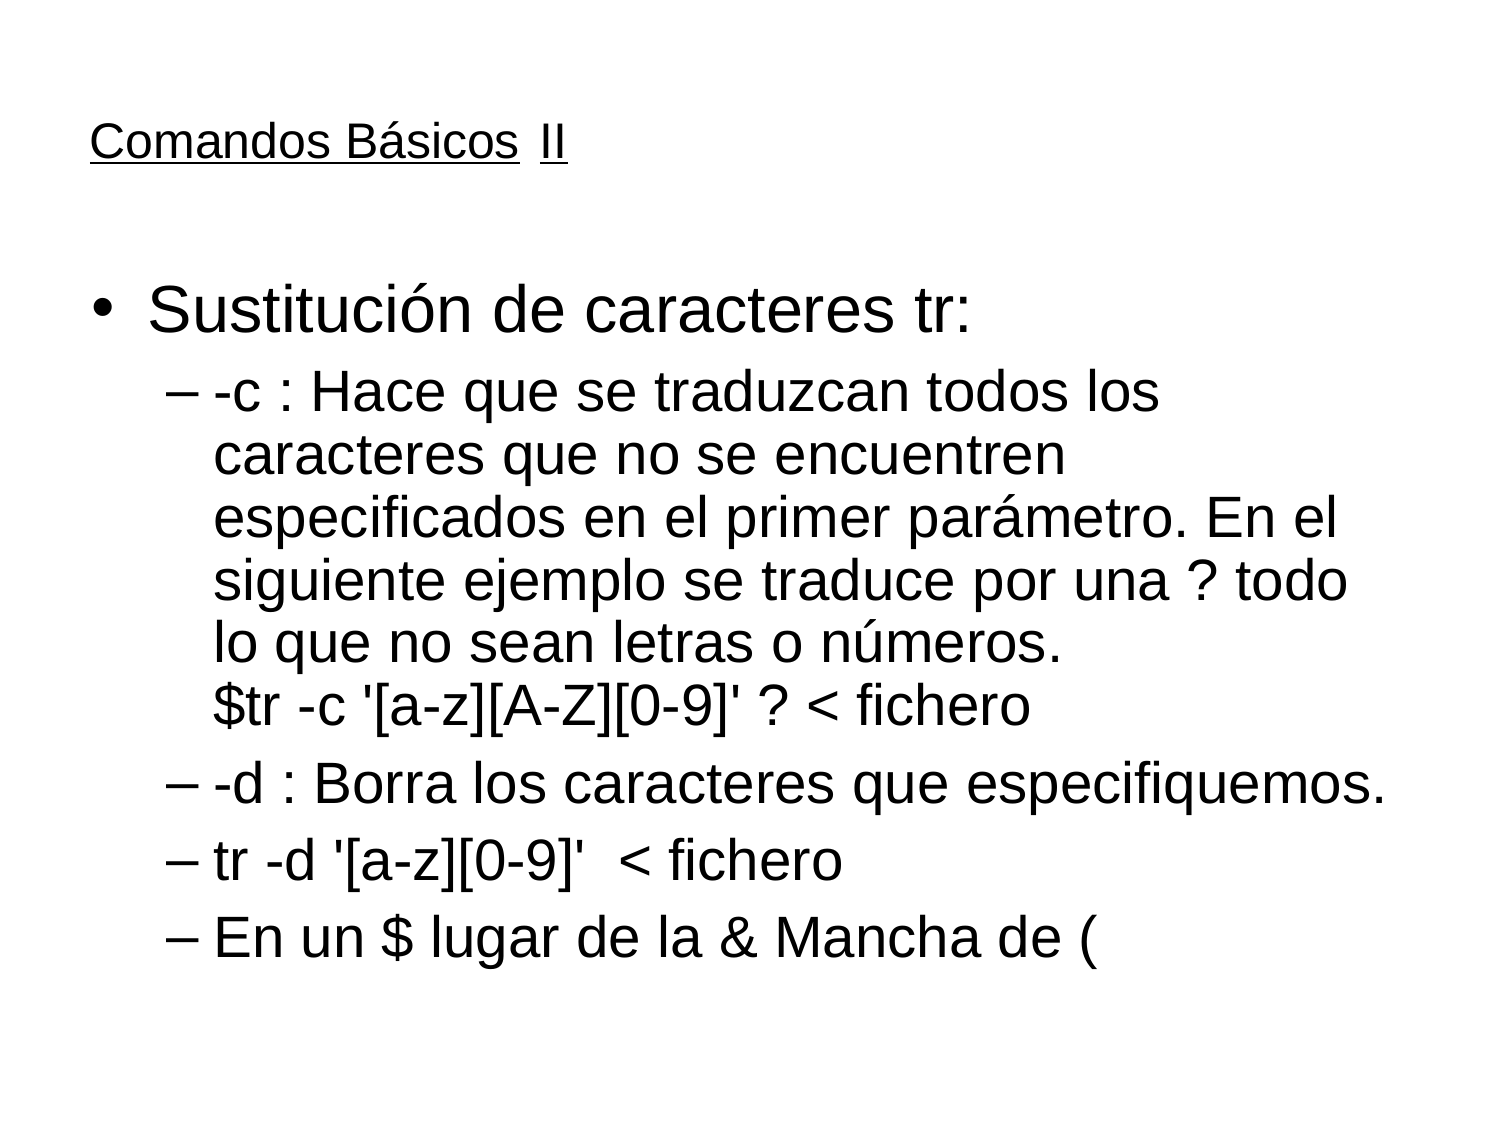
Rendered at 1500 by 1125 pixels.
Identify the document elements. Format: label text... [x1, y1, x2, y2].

list Sustitución de caracteres tr: -c : Hace que se traduzcan todos los caracteres que no se encuentren especificados en el primer parámetro. En el siguiente ejemplo se traduce por una ? todo lo que no sean letras o números. $tr -c '[a-z][A-Z][0-9]' ? < fichero -d : Borra los caracteres que especifiquemos. tr -d '[a-z][0-9]' < fichero En un $ lugar de la & Mancha de ( [76, 267, 1427, 1010]
title Comandos Básicos II [75, 45, 1426, 233]
